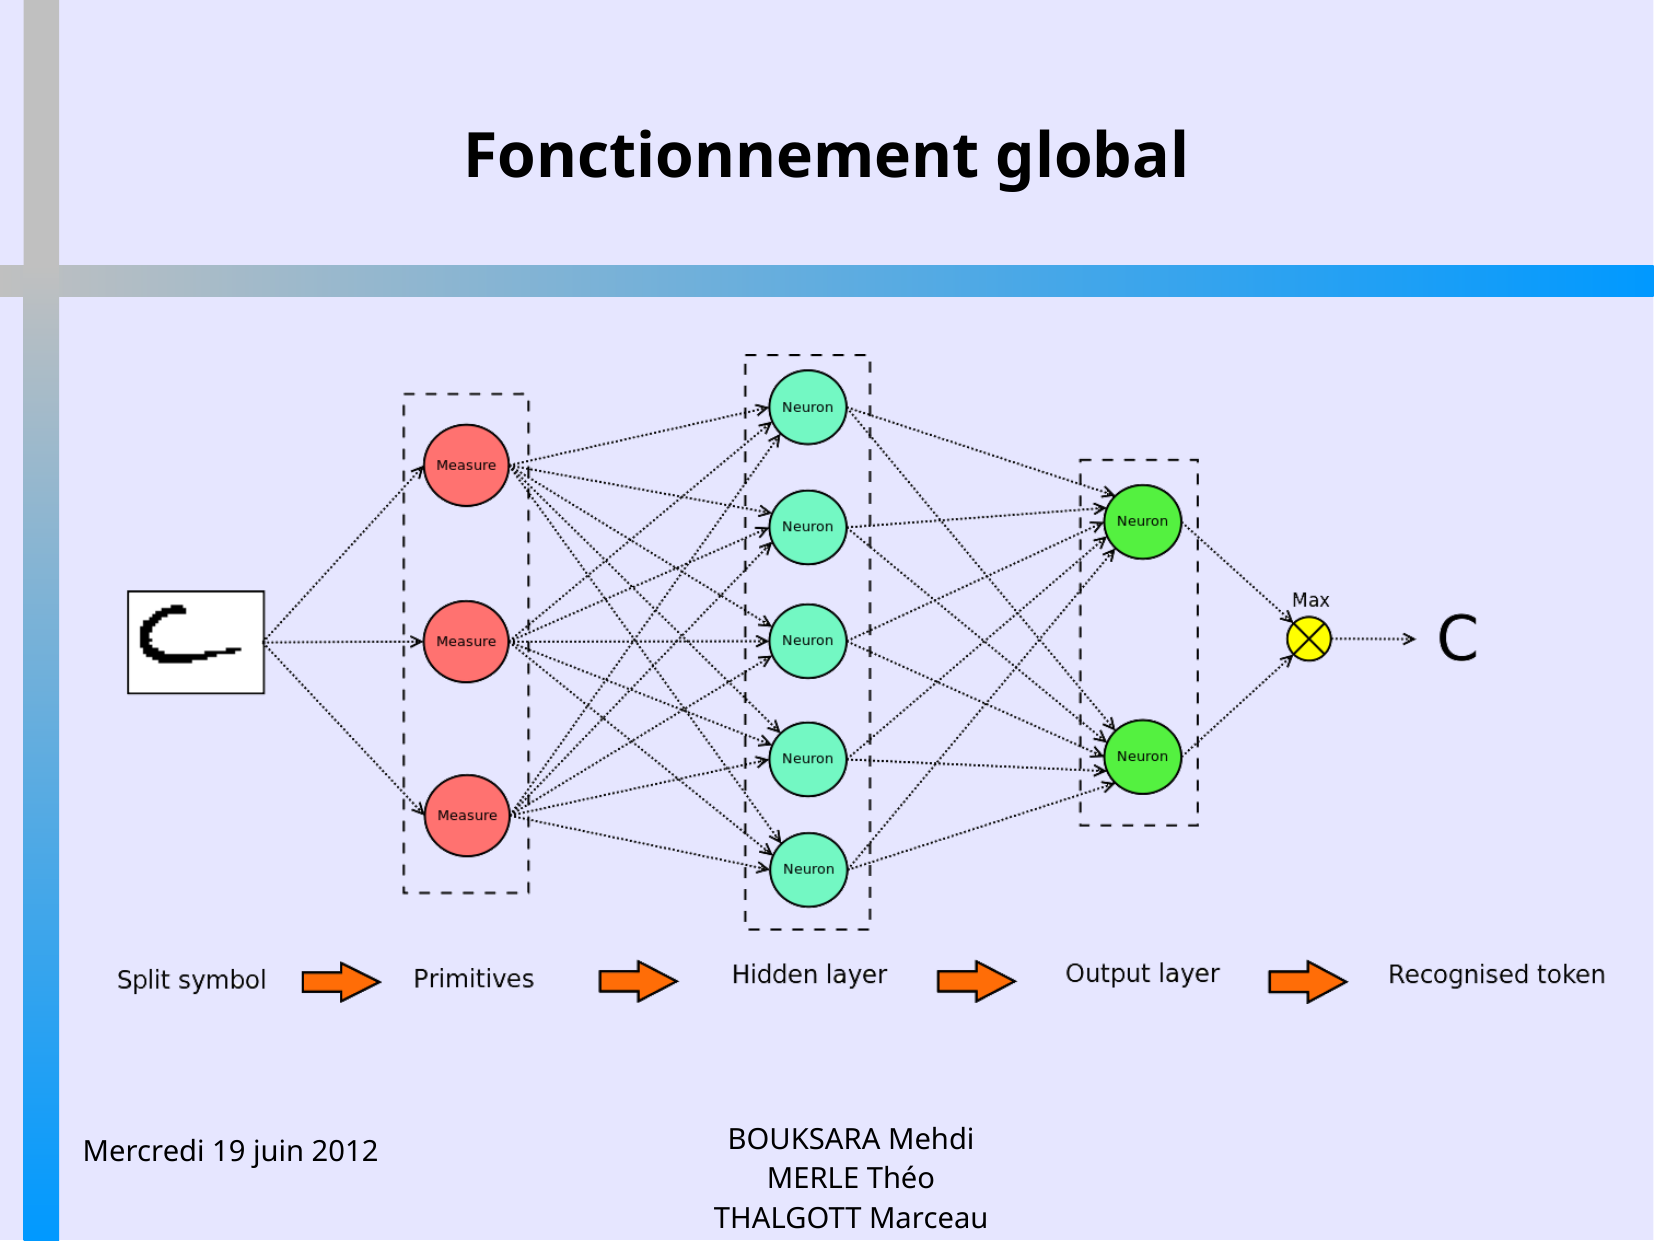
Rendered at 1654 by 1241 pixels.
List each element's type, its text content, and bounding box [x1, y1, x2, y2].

title Fonctionnement global [82, 49, 1571, 257]
picture [118, 354, 1607, 1004]
